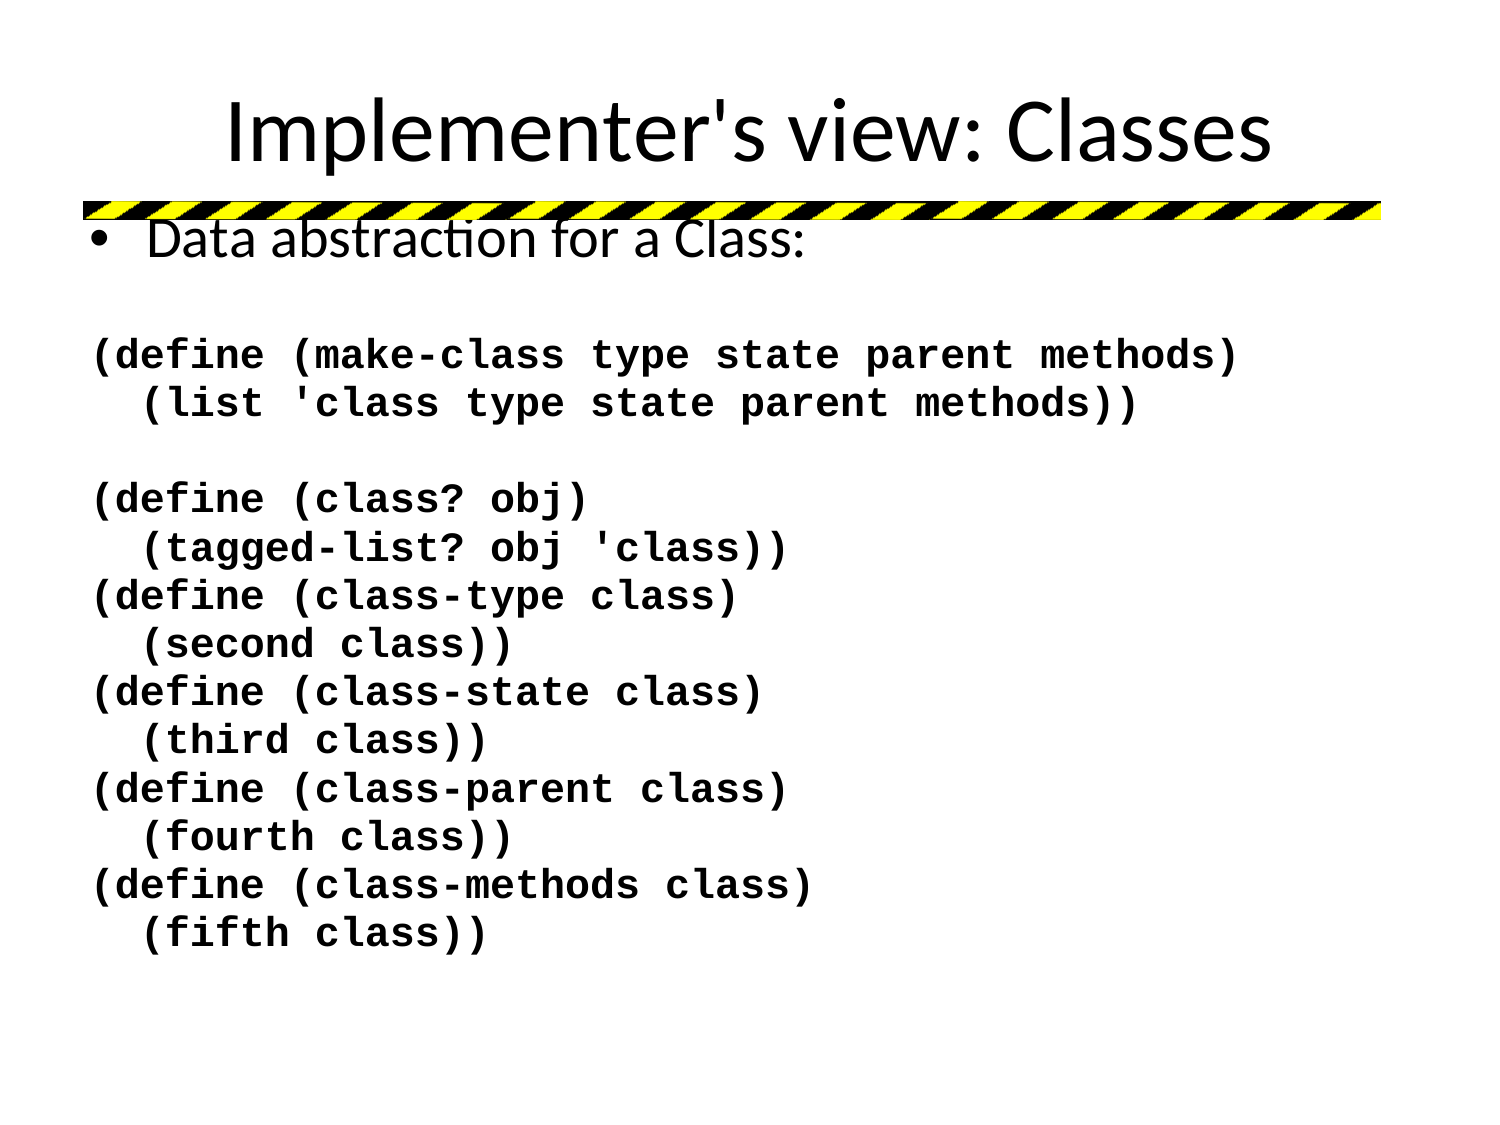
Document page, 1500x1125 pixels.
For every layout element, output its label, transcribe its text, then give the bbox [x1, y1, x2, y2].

picture [83, 201, 1381, 220]
title Implementer's view: Classes [75, 45, 1426, 212]
list Data abstraction for a Class: (define (make-class type state parent methods) (list 'class type state parent methods)) (define (class? obj) (tagged-list? obj 'class)) (define (class-type class) (second class)) (define (class-state class) (third class)) (define (class-parent class) (fourth class)) (define (class-methods class) (fifth class)) [75, 212, 1426, 1005]
